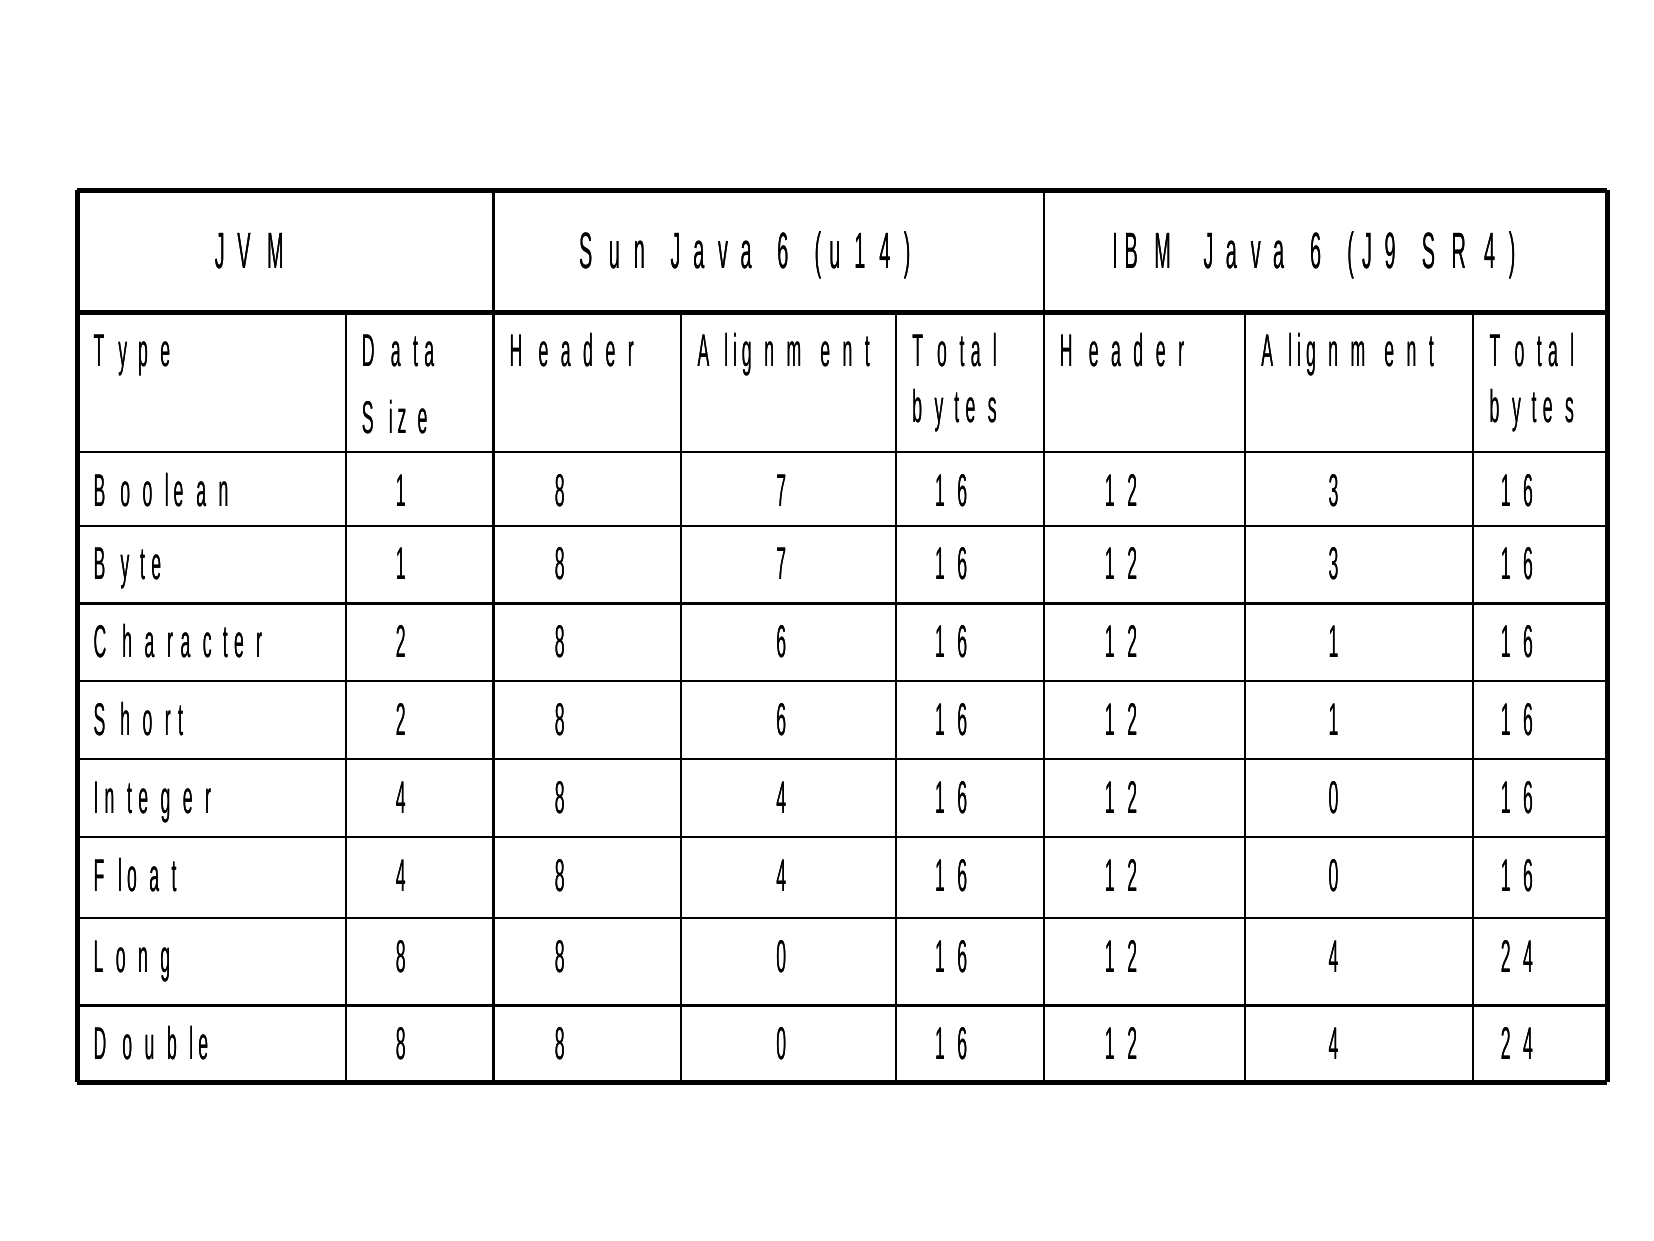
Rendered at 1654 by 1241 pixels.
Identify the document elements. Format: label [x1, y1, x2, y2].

picture [75, 187, 1613, 1088]
